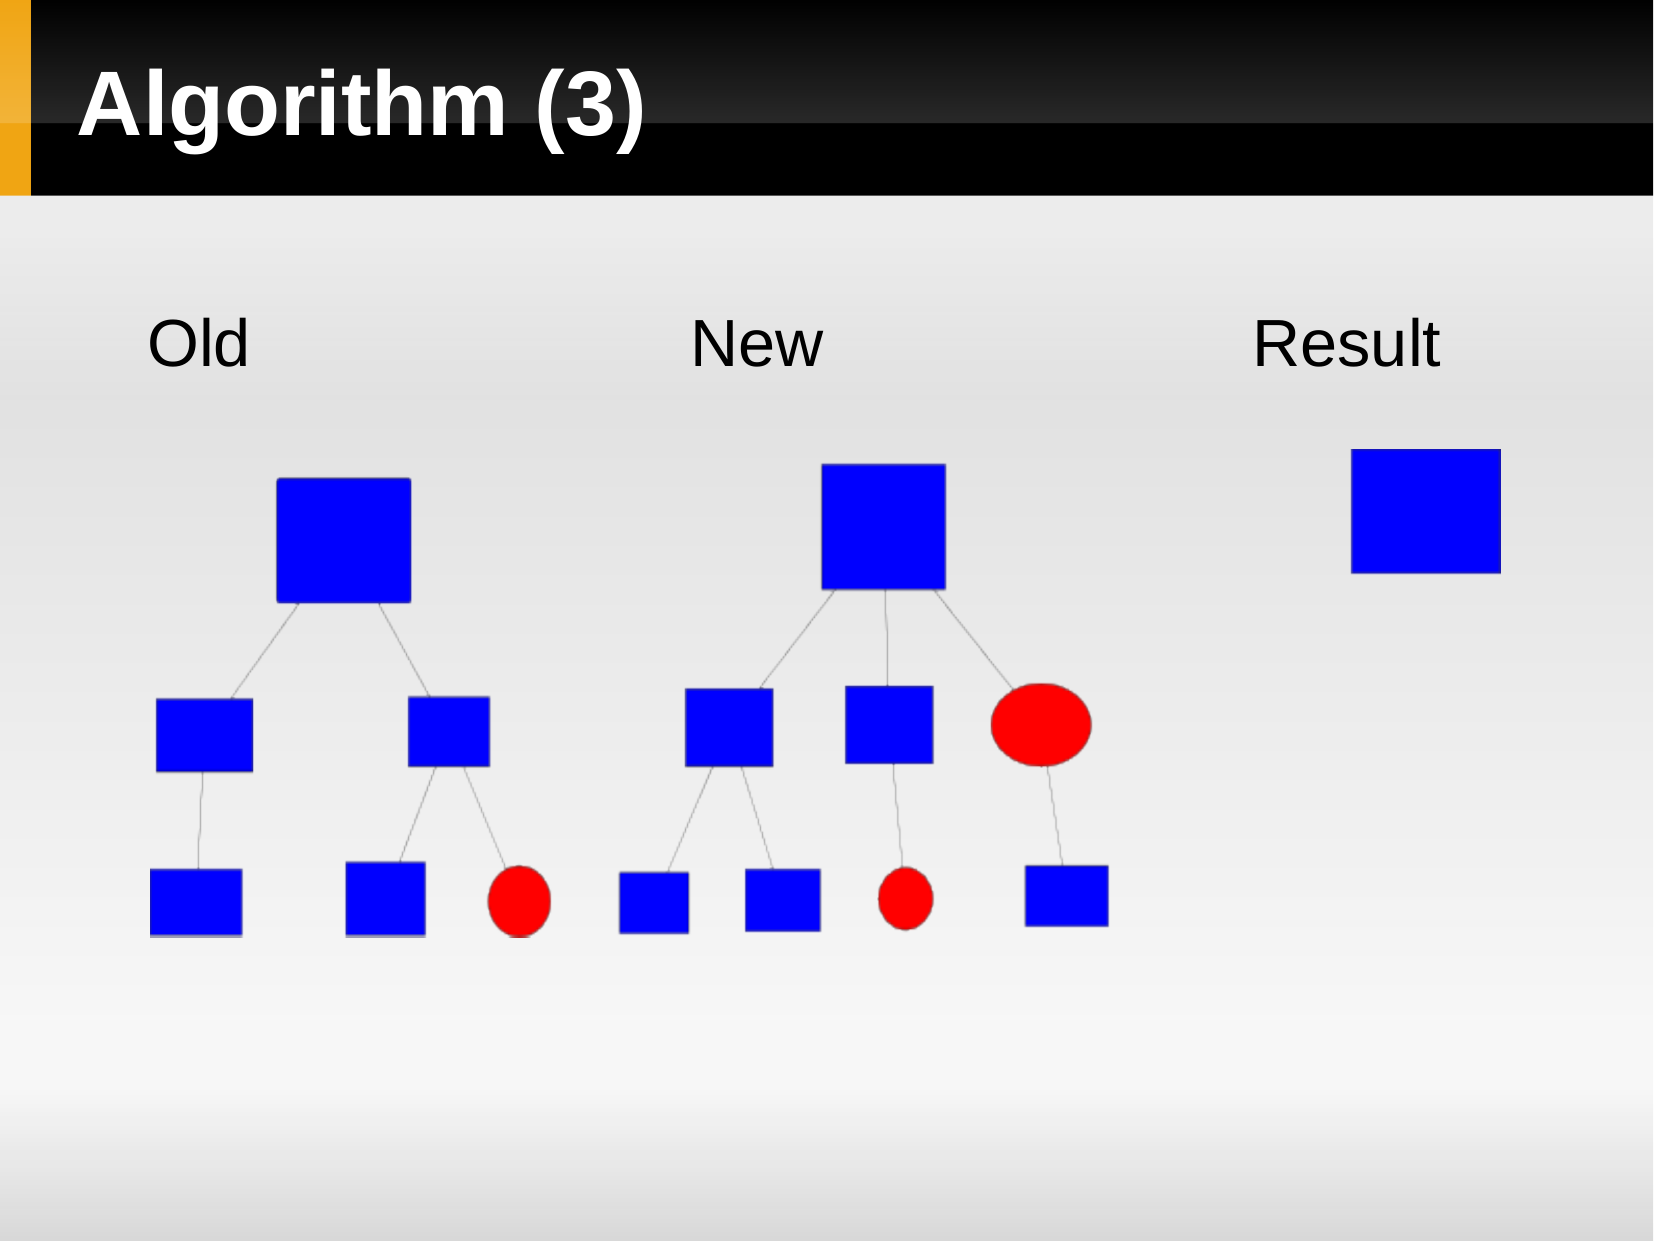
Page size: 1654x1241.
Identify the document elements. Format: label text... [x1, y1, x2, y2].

subtitle Old New Result [88, 262, 1501, 425]
title Algorithm (3) [76, 0, 1565, 208]
picture [0, 0, 1654, 1241]
